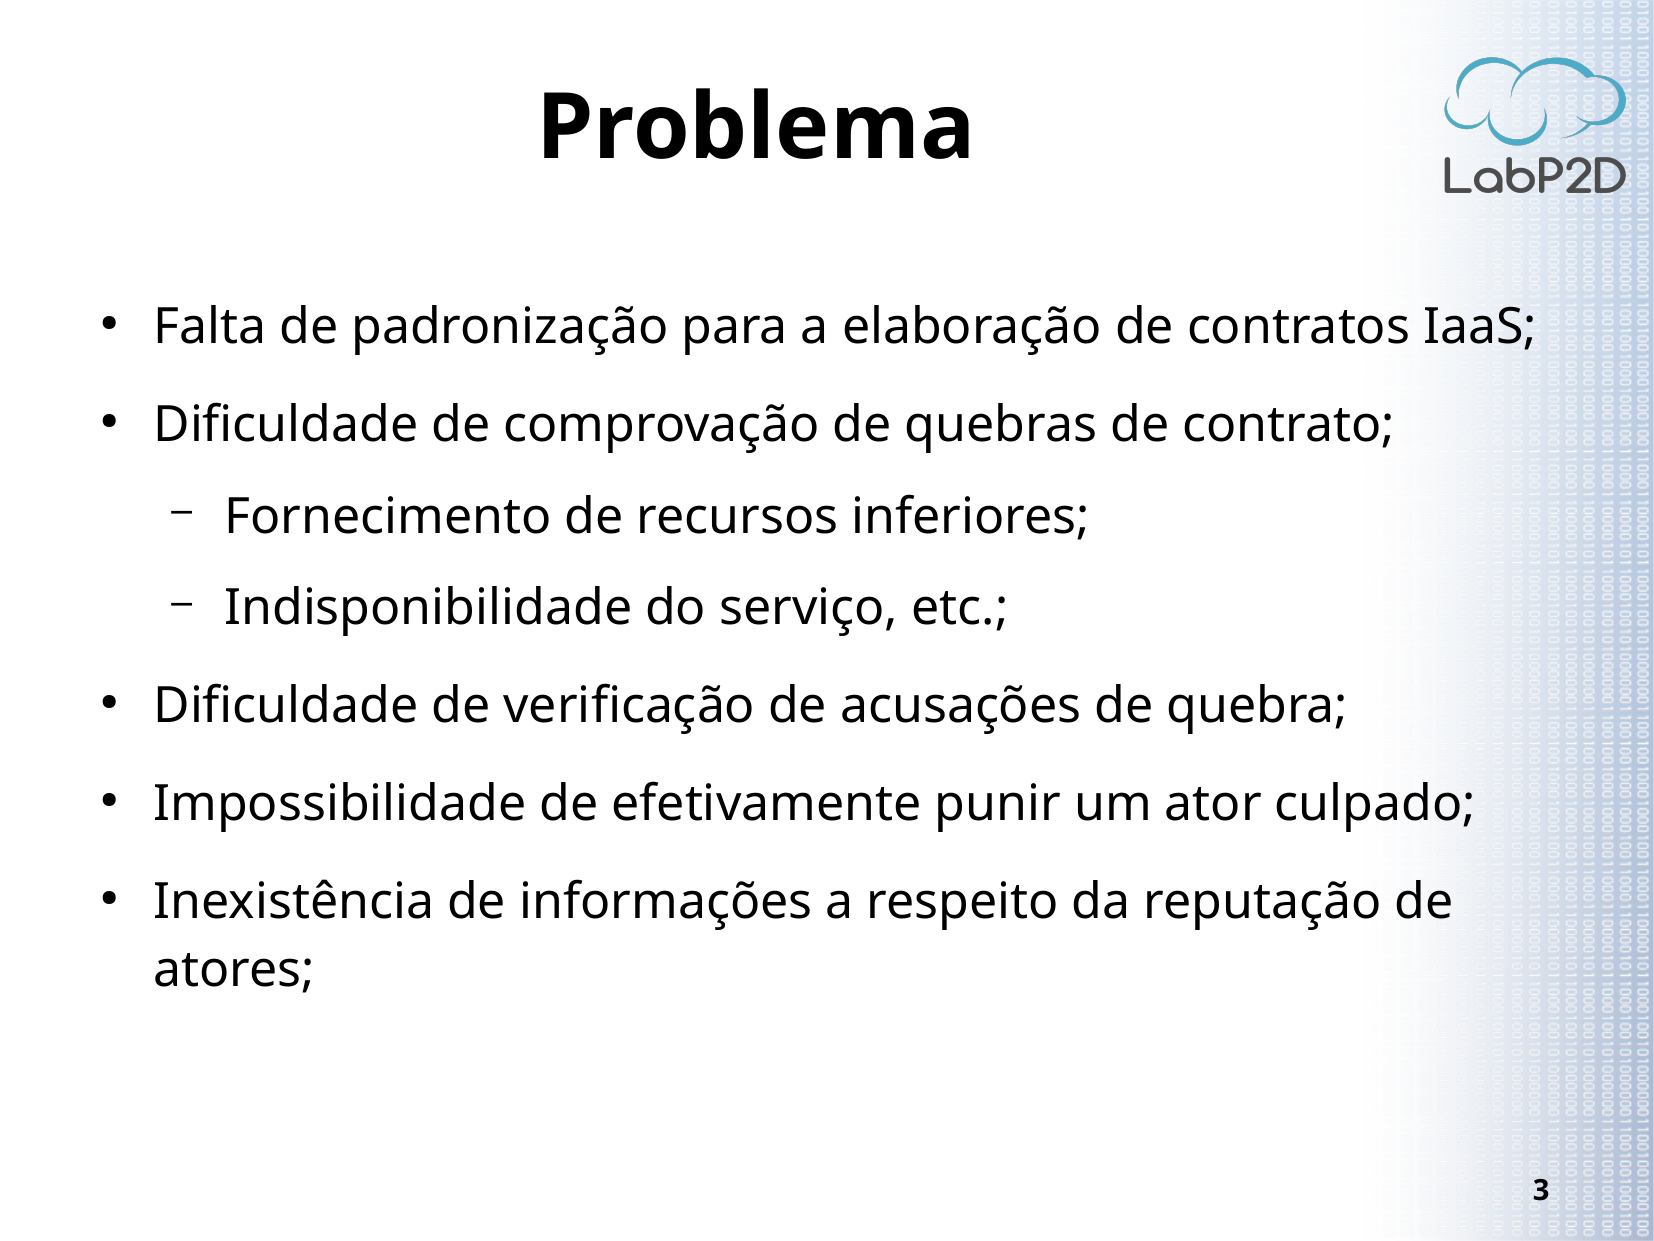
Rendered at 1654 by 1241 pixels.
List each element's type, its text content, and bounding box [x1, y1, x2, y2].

list Falta de padronização para a elaboração de contratos IaaS; Dificuldade de comprovação de quebras de contrato; Fornecimento de recursos inferiores; Indisponibilidade do serviço, etc.; Dificuldade de verificação de acusações de quebra; Impossibilidade de efetivamente punir um ator culpado; Inexistência de informações a respeito da reputação de atores; [82, 289, 1571, 1110]
title Problema [82, 16, 1453, 231]
picture [1360, 1, 1654, 1240]
